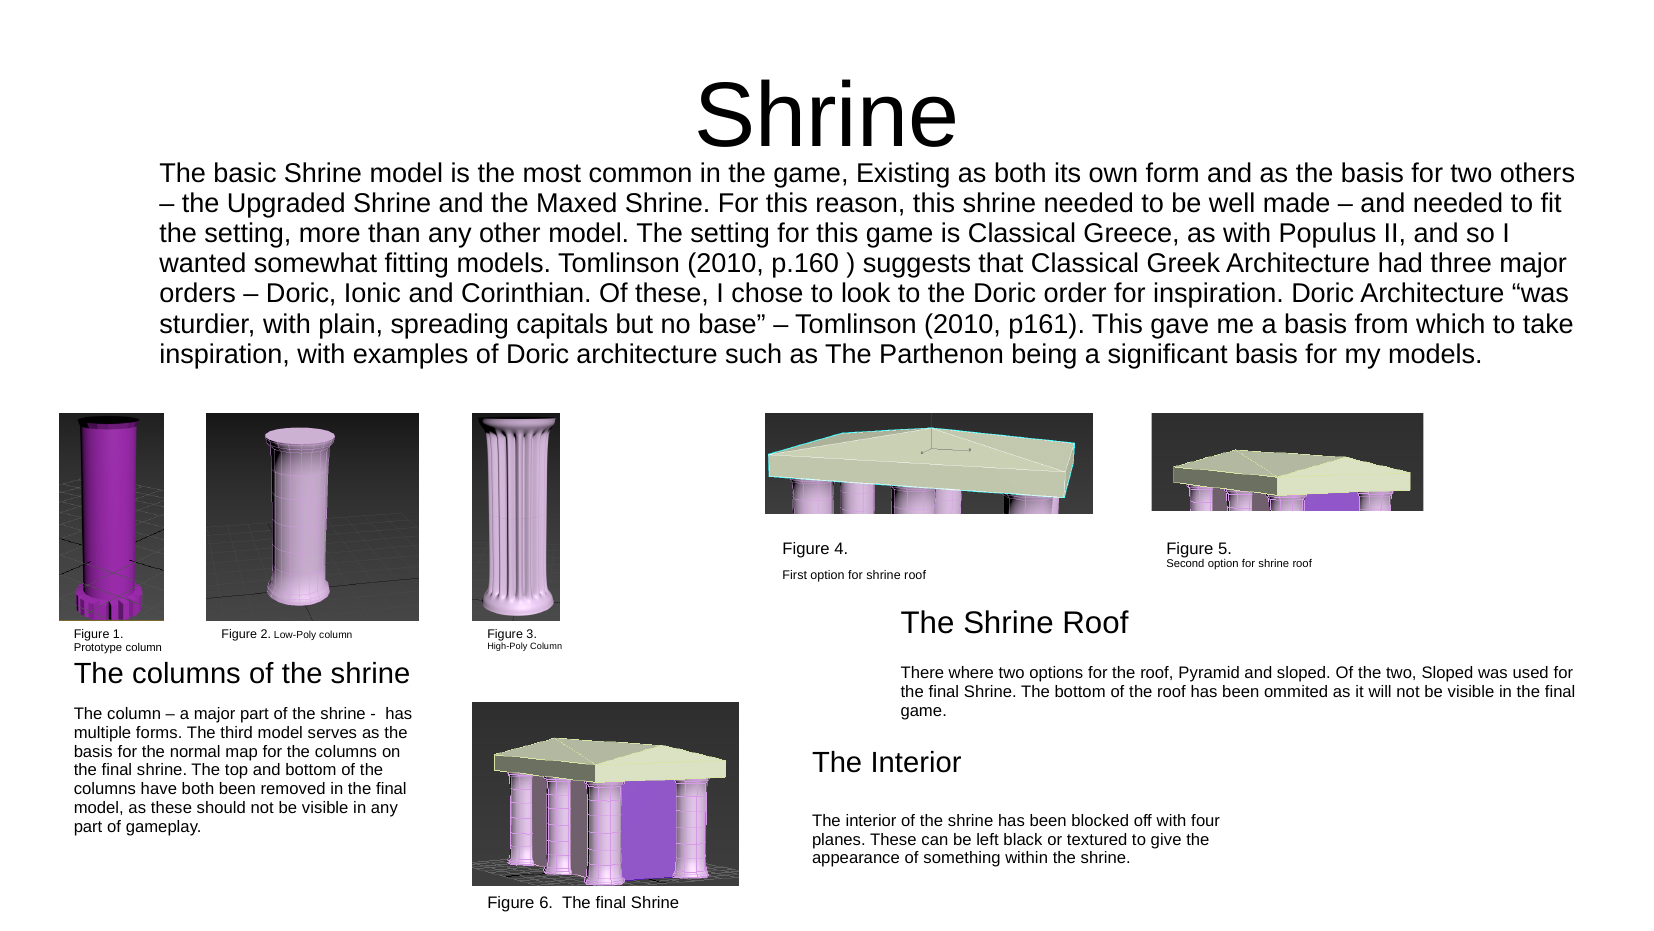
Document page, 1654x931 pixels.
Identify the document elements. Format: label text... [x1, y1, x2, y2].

text_box The Interior The interior of the shrine has been blocked off with four planes. These can be left black or textured to give the appearance of something within the shrine. [797, 738, 1270, 875]
text_box Figure 6. The final Shrine [472, 885, 739, 920]
text_box First option for shrine roof [767, 561, 1063, 590]
text_box The Shrine Roof There where two options for the roof, Pyramid and sloped. Of the two, Sloped was used for the final Shrine. The bottom of the roof has been ommited as it will not be visible in the final game. [885, 598, 1595, 728]
picture [765, 413, 1093, 514]
picture [472, 702, 739, 885]
text_box Figure 1. Prototype column [59, 620, 178, 662]
title Shrine [82, 37, 1571, 193]
picture [59, 413, 164, 620]
text_box The columns of the shrine [59, 649, 562, 697]
text_box Figure 5. Second option for shrine roof [1151, 531, 1418, 578]
picture [1151, 413, 1424, 511]
list The basic Shrine model is the most common in the game, Existing as both its own form and as the basis for two others – the Upgraded Shrine and the Maxed Shrine. For this reason, this shrine needed to be well made – and needed to fit the setting, more than any other model. The setting for this game is Classical Greece, as with Populus II, and so I wanted somewhat fitting models. Tomlinson (2010, p.160 ) suggests that Classical Greek Architecture had three major orders – Doric, Ionic and Corinthian. Of these, I chose to look to the Doric order for inspiration. Doric Architecture “was sturdier, with plain, spreading capitals but no base” – Tomlinson (2010, p161). This gave me a basis from which to take inspiration, with examples of Doric architecture such as The Parthenon being a significant basis for my models. [88, 157, 1577, 414]
picture [472, 413, 560, 620]
text_box Figure 4. [767, 531, 1093, 566]
text_box Figure 3. High-Poly Column [472, 620, 621, 670]
picture [206, 413, 419, 621]
text_box The column – a major part of the shrine - has multiple forms. The third model serves as the basis for the normal map for the columns on the final shrine. The top and bottom of the columns have both been removed in the final model, as these should not be visible in any part of gameplay. [59, 696, 443, 844]
text_box Figure 2. Low-Poly column [206, 620, 414, 649]
